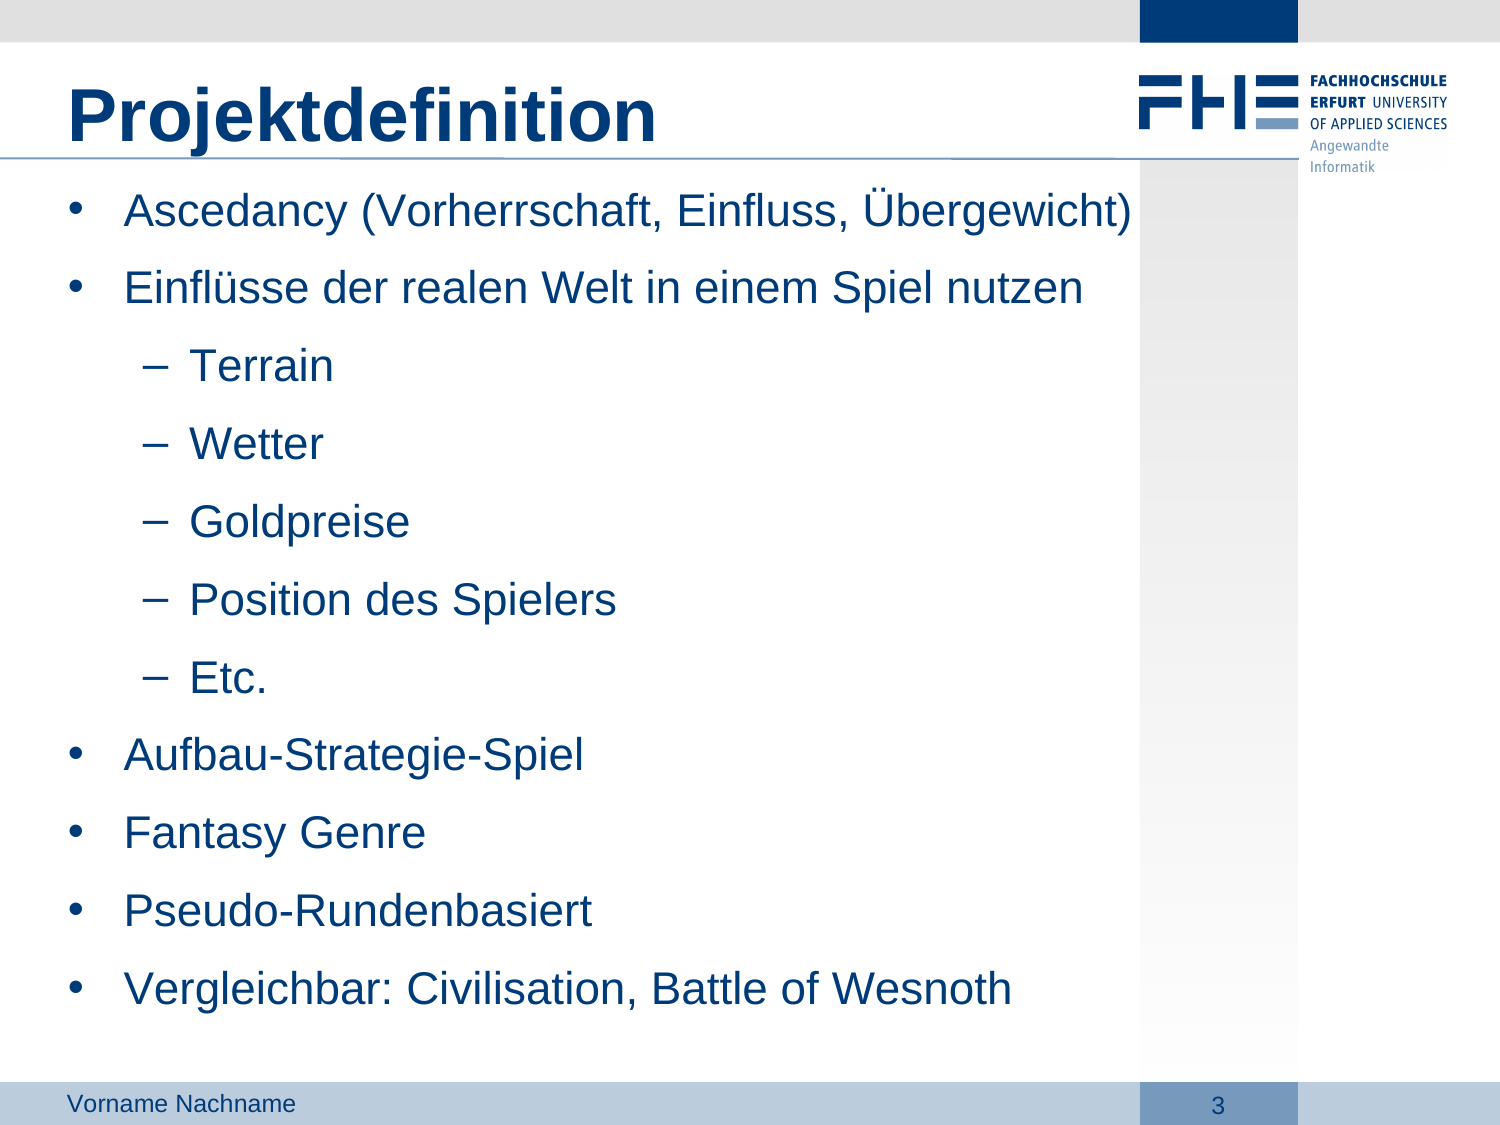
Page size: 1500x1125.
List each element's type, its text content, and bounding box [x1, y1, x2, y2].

title Projektdefinition [53, 58, 1140, 142]
picture [1139, 75, 1447, 172]
list Ascedancy (Vorherrschaft, Einfluss, Übergewicht) Einflüsse der realen Welt in einem Spiel nutzen Terrain Wetter Goldpreise Position des Spielers Etc. Aufbau-Strategie-Spiel Fantasy Genre Pseudo-Rundenbasiert Vergleichbar: Civilisation, Battle of Wesnoth [53, 172, 1500, 1083]
